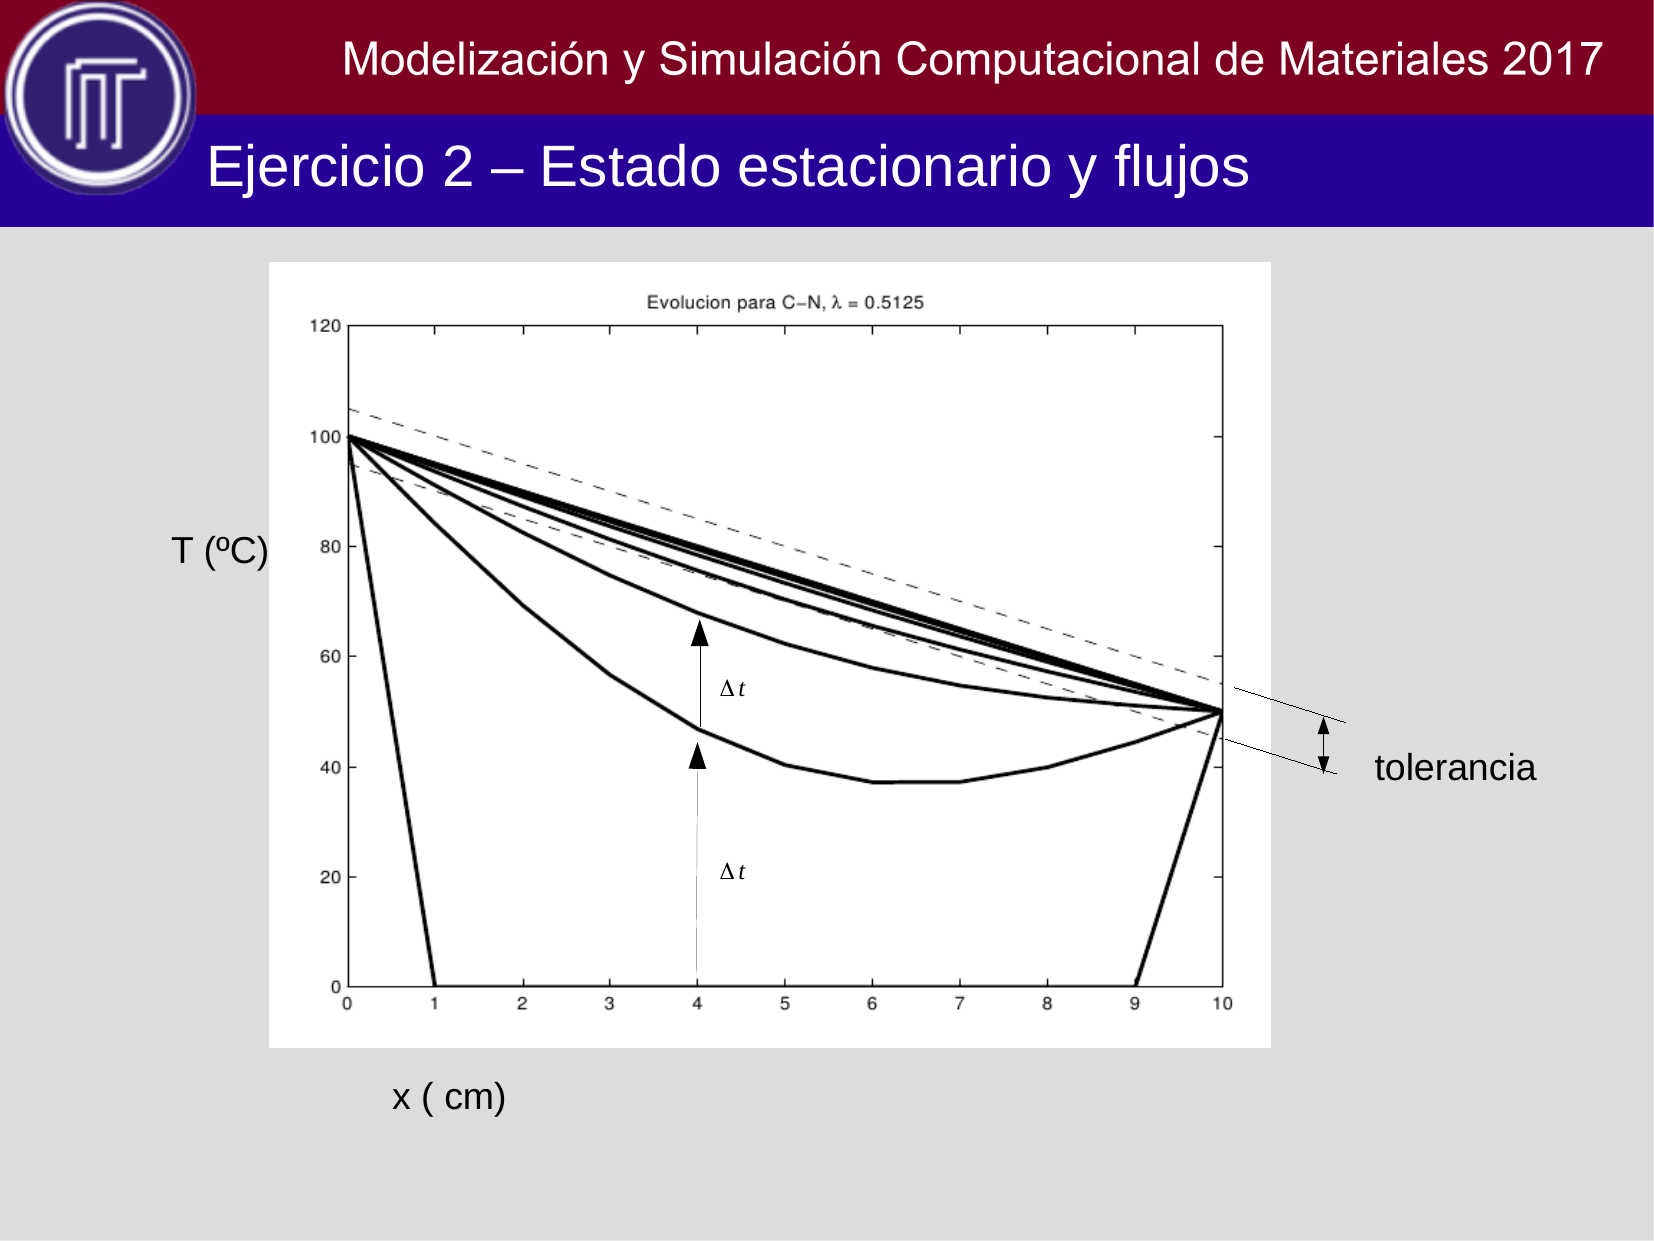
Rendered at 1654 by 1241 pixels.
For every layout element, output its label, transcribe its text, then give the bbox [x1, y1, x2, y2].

picture [0, 0, 1654, 1241]
text_box tolerancia [1359, 739, 1552, 796]
chart [713, 858, 754, 887]
text_box Ejercicio 2 – Estado estacionario y flujos [191, 126, 1392, 207]
text_box T (ºC) [156, 522, 286, 579]
text_box x ( cm) [377, 1068, 522, 1126]
chart [713, 674, 754, 703]
